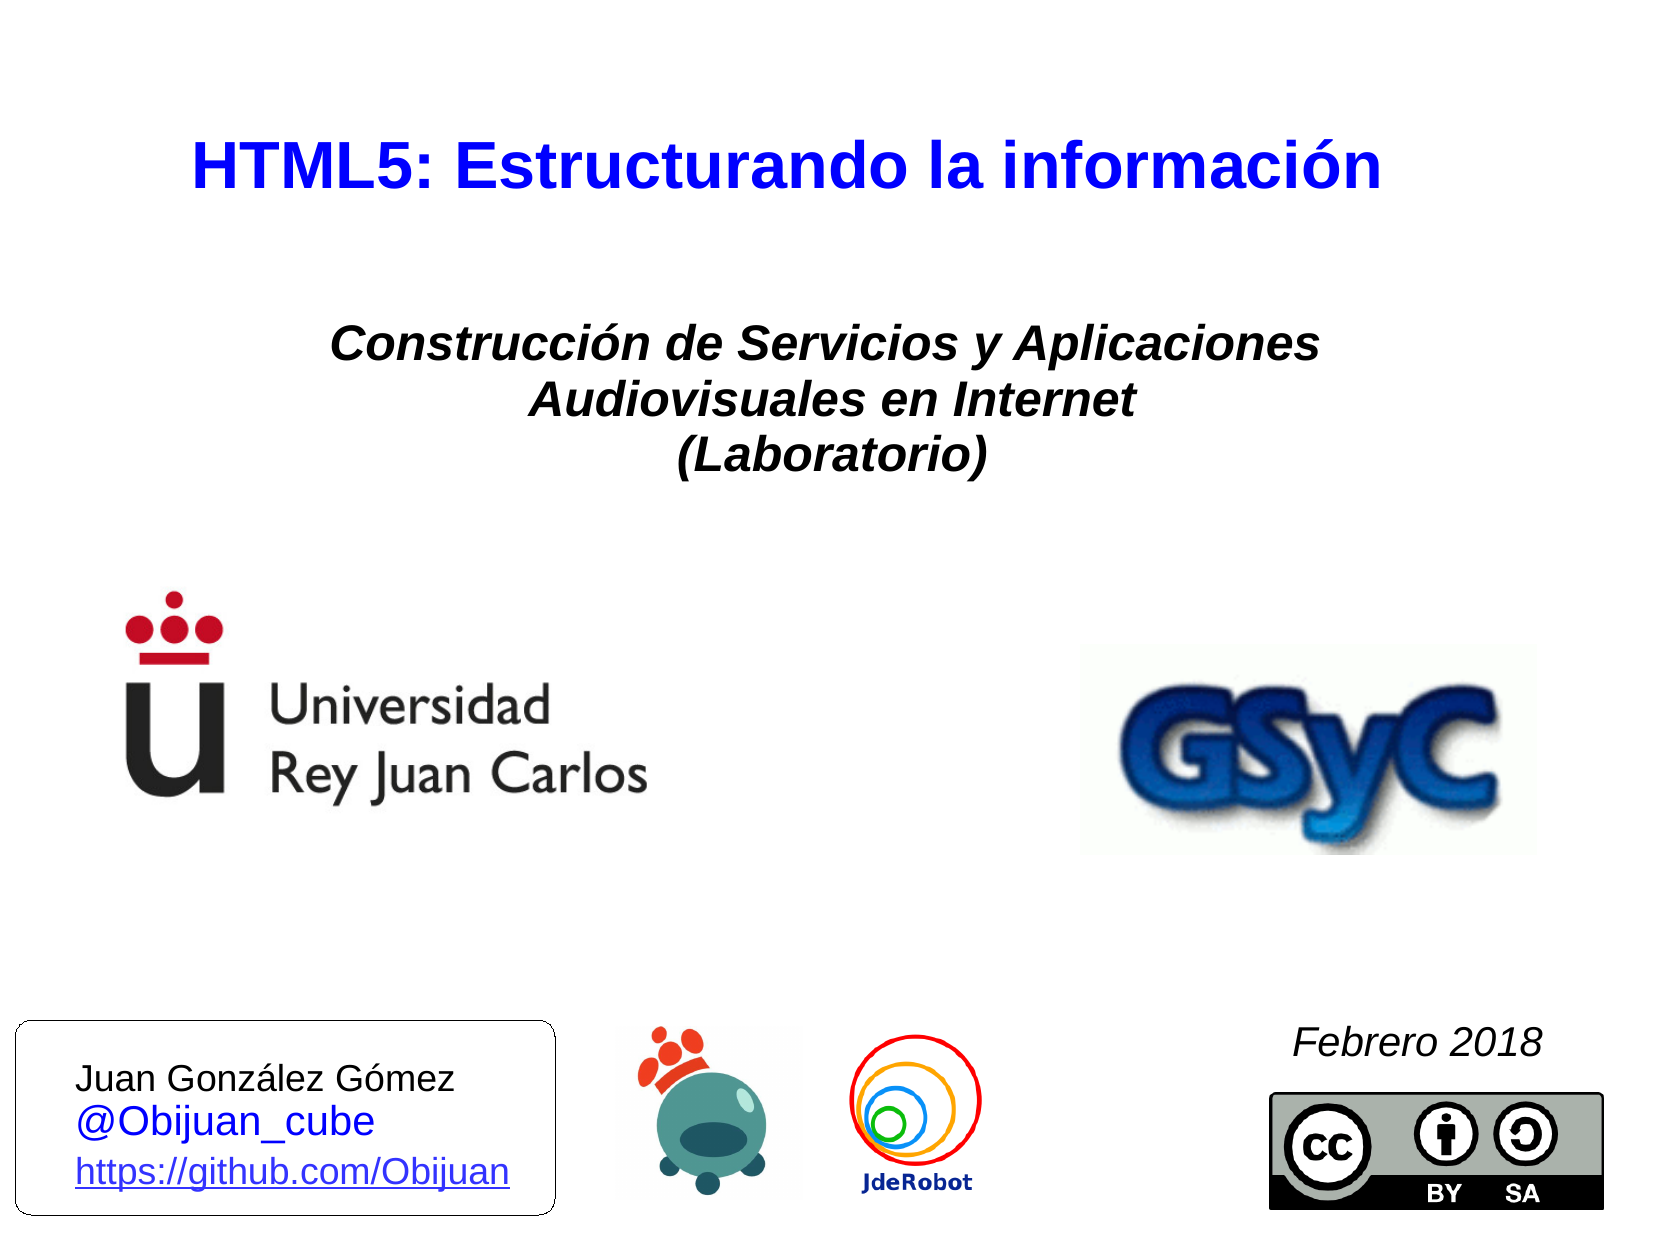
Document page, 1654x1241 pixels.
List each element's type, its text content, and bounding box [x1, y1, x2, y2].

text_box Construcción de Servicios y Aplicaciones Audiovisuales en Internet (Laboratorio) [150, 315, 1516, 483]
title HTML5: Estructurando la información [135, 90, 1441, 241]
text_box @Obijuan_cube [60, 1090, 421, 1166]
text_box [15, 1020, 556, 1216]
picture [91, 569, 676, 826]
text_box Febrero 2018 [1275, 1018, 1561, 1066]
text_box Juan González Gómez [60, 1050, 571, 1111]
picture [1269, 1079, 1604, 1221]
picture [615, 1026, 803, 1201]
picture [1080, 644, 1537, 856]
text_box https://github.com/Obijuan [60, 1143, 526, 1201]
picture [824, 1019, 1006, 1201]
